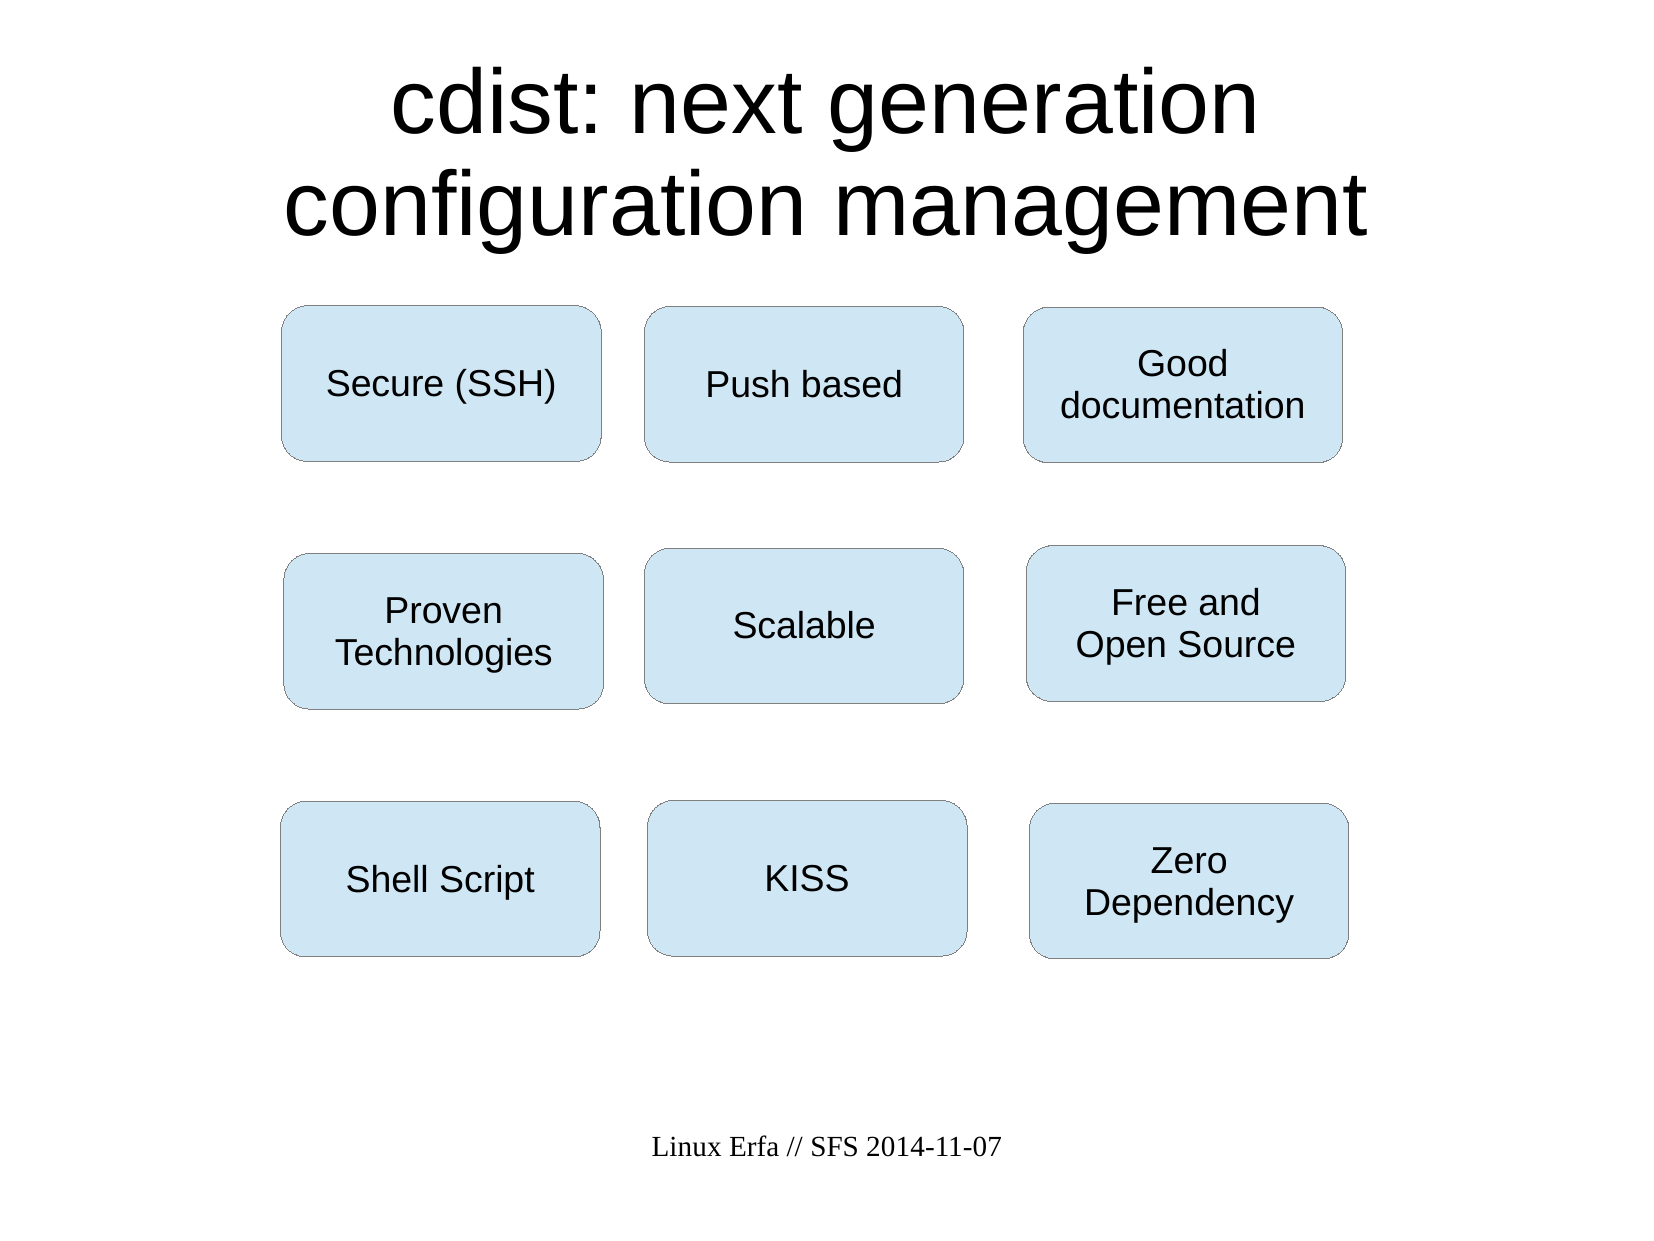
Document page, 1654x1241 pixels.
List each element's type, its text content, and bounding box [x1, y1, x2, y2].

text_box Shell Script [280, 801, 601, 957]
text_box Zero Dependency [1029, 803, 1349, 959]
text_box Secure (SSH) [281, 305, 602, 462]
text_box Good documentation [1023, 307, 1343, 463]
title cdist: next generation configuration management [82, 49, 1571, 257]
text_box KISS [647, 800, 968, 957]
text_box Proven Technologies [283, 553, 604, 710]
text_box Scalable [644, 548, 964, 704]
text_box Push based [644, 306, 964, 463]
text_box Free and Open Source [1026, 545, 1346, 702]
